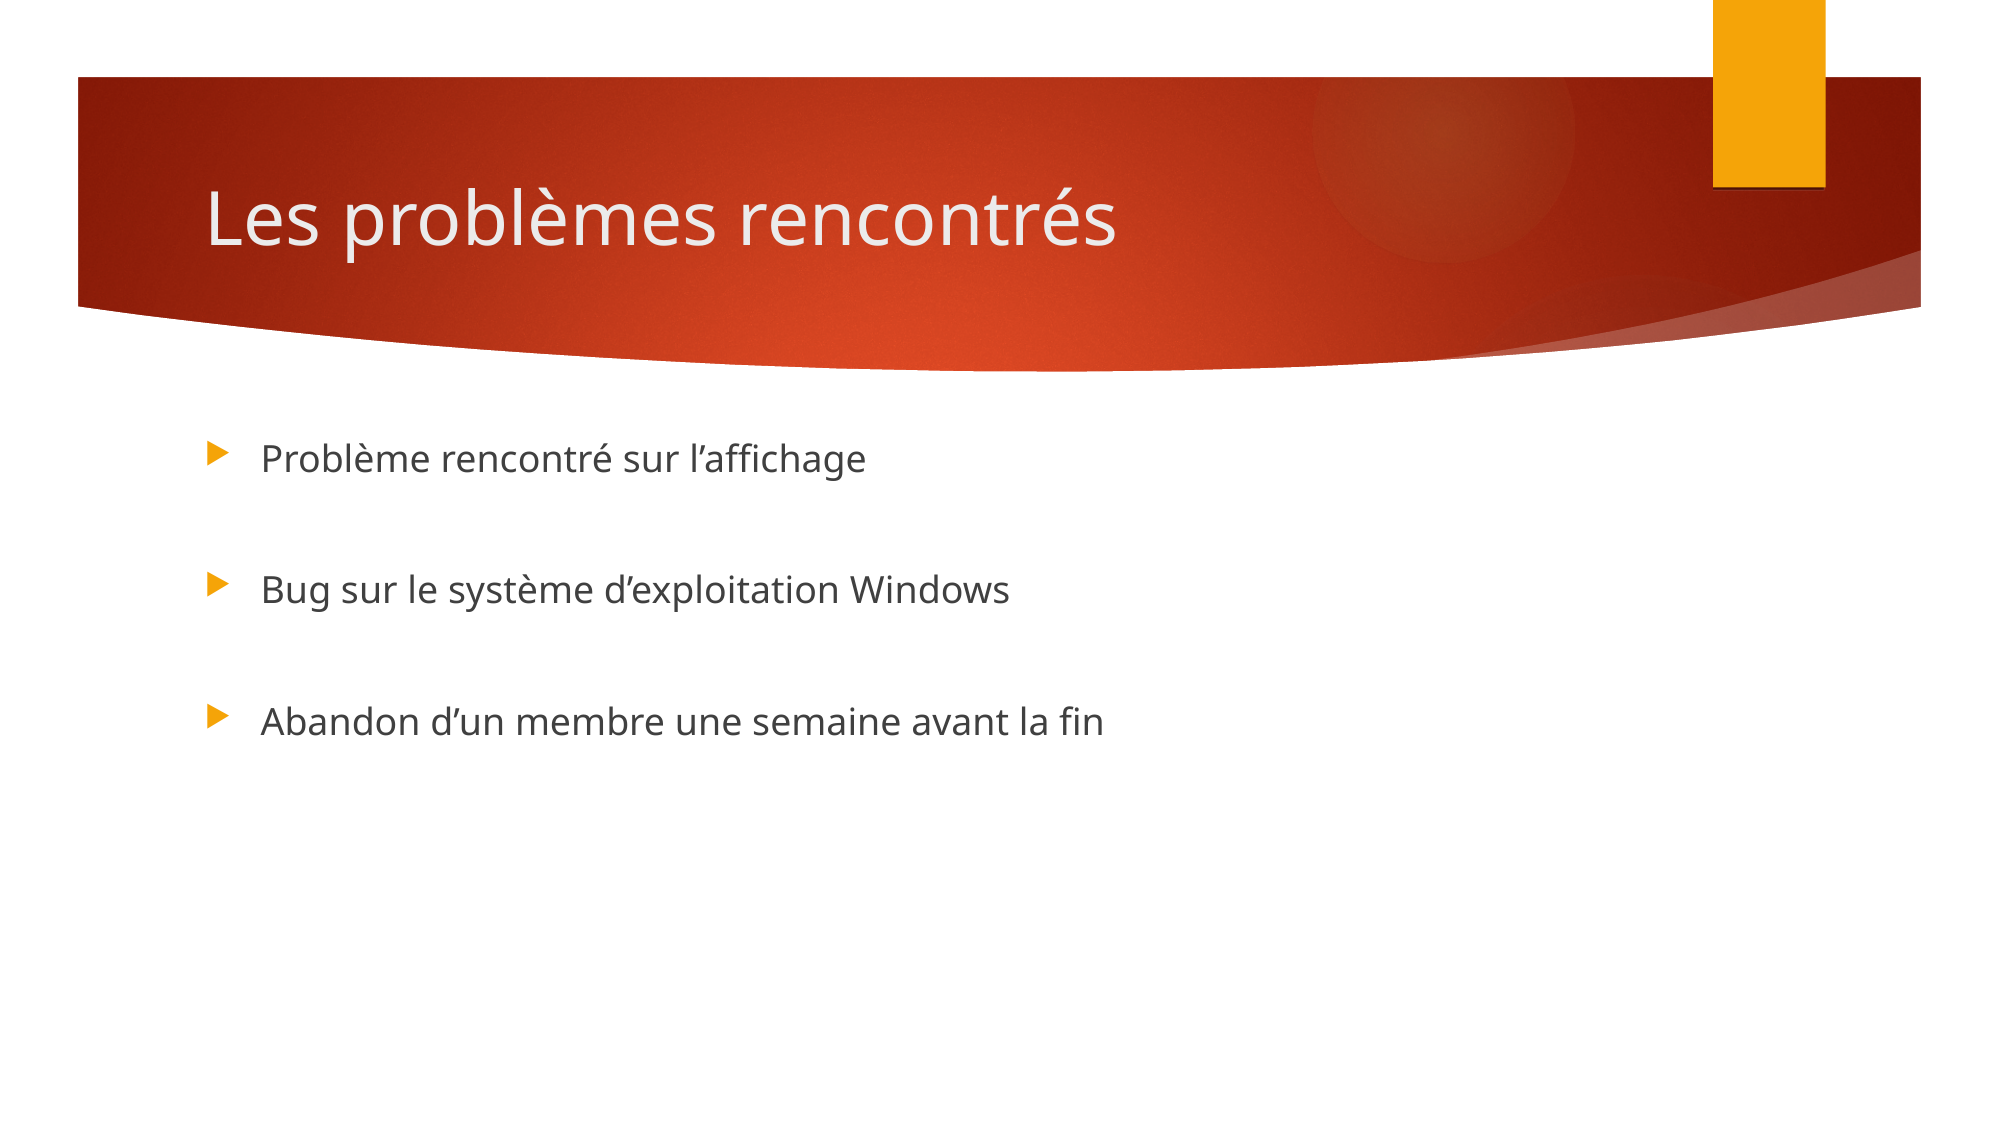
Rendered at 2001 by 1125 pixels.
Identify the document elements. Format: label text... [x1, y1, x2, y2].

title Les problèmes rencontrés [189, 155, 1627, 275]
table_cell 2/4 [1467, 300, 1788, 358]
list Problème rencontré sur l’affichage Bug sur le système d’exploitation Windows Abandon d’un membre une semaine avant la fin [189, 427, 1627, 988]
picture [79, 78, 1920, 371]
